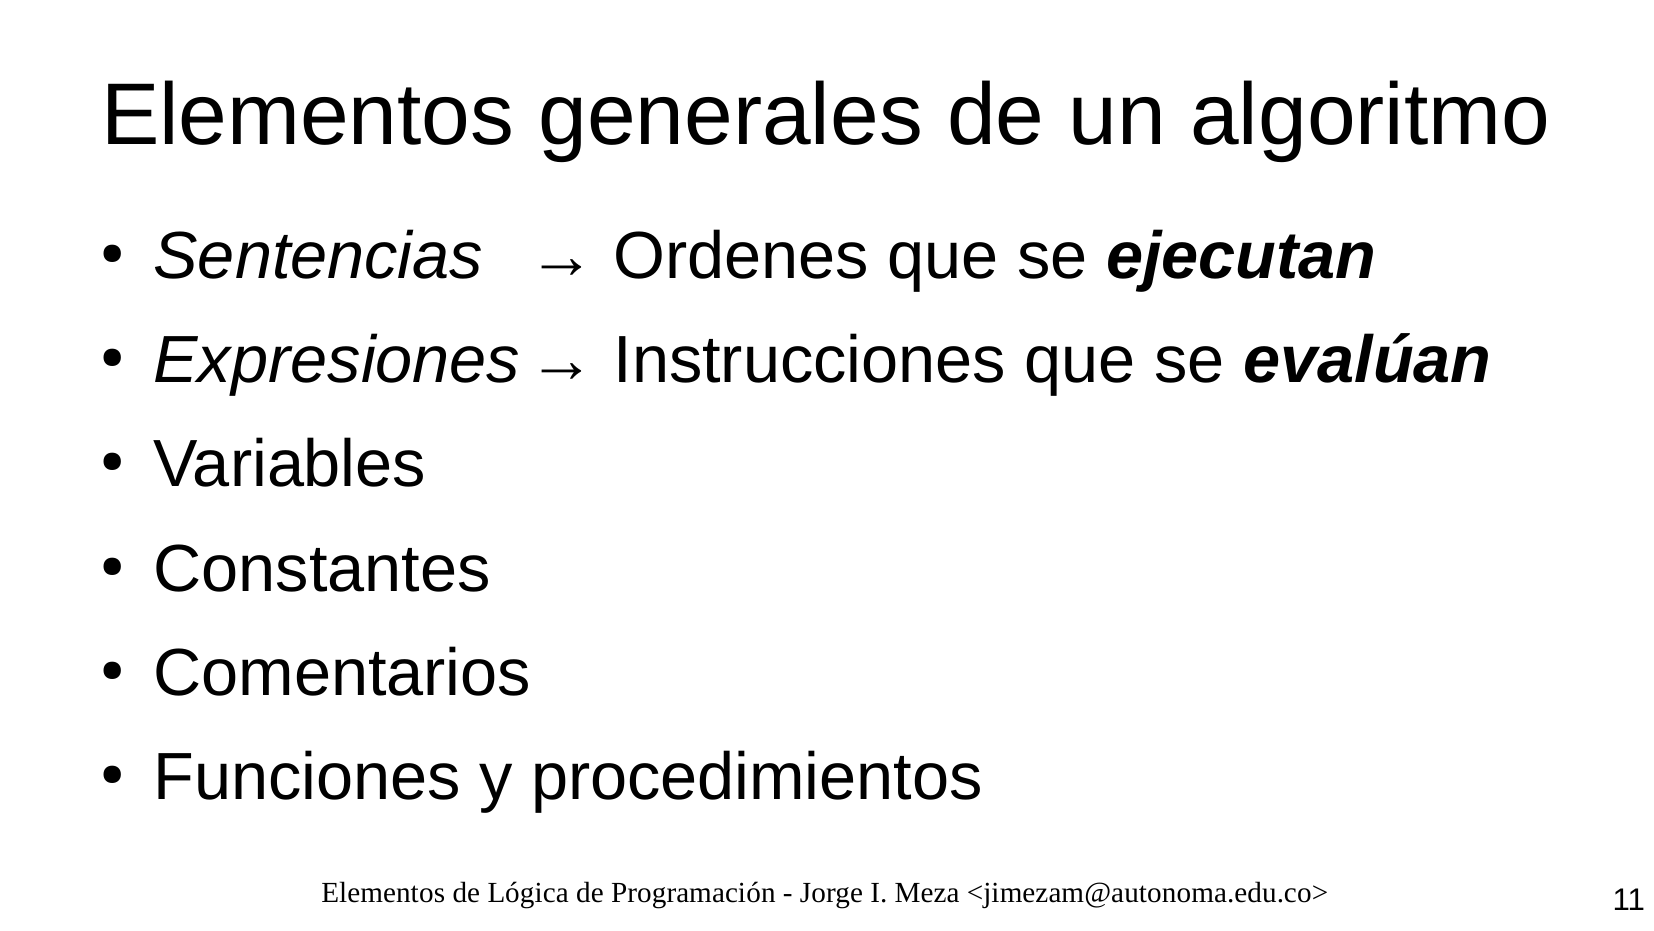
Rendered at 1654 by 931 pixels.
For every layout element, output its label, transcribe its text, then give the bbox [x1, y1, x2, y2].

title Elementos generales de un algoritmo [82, 37, 1571, 193]
list Sentencias → Ordenes que se ejecutan Expresiones → Instrucciones que se evalúan Variables Constantes Comentarios Funciones y procedimientos [82, 217, 1571, 863]
